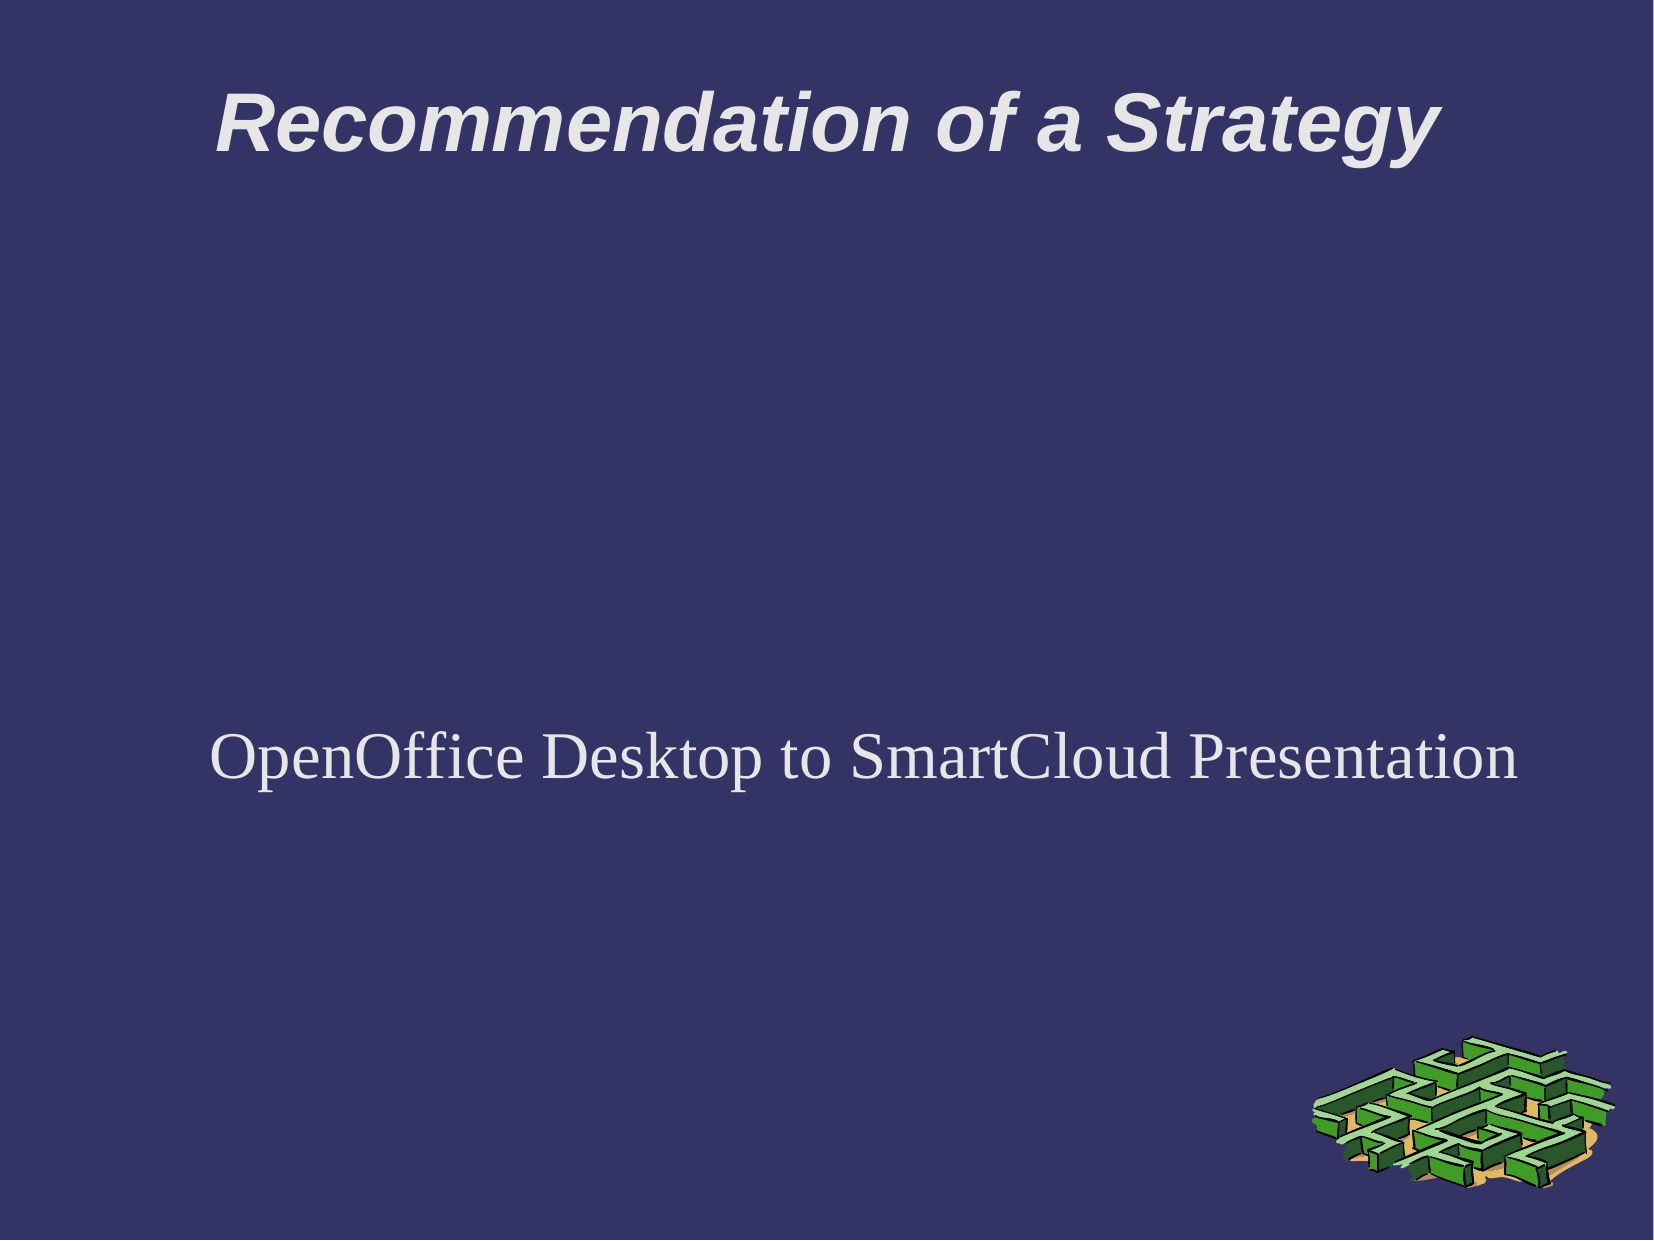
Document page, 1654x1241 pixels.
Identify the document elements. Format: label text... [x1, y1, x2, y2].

title Recommendation of a Strategy [121, 19, 1534, 227]
subtitle OpenOffice Desktop to SmartCloud Presentation [178, 364, 1570, 1147]
